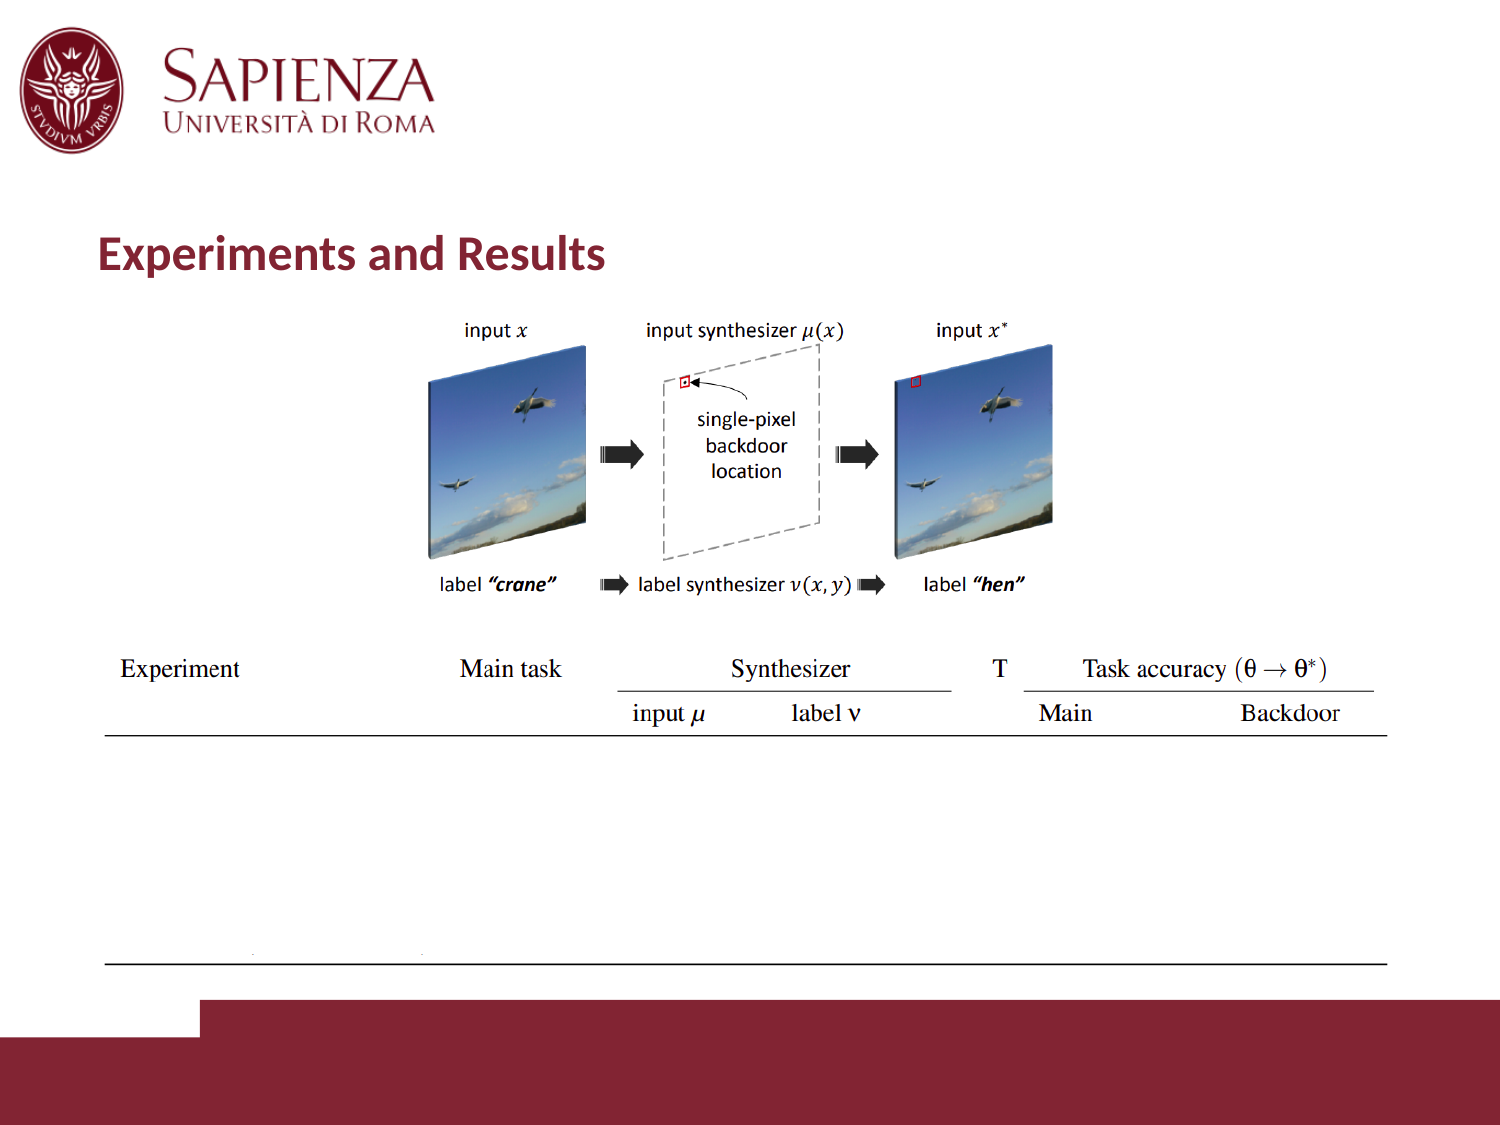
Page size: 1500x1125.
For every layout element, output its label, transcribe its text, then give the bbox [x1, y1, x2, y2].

text_box Experiments and Results [82, 212, 1300, 296]
picture [389, 307, 1099, 622]
picture [74, 625, 1418, 993]
